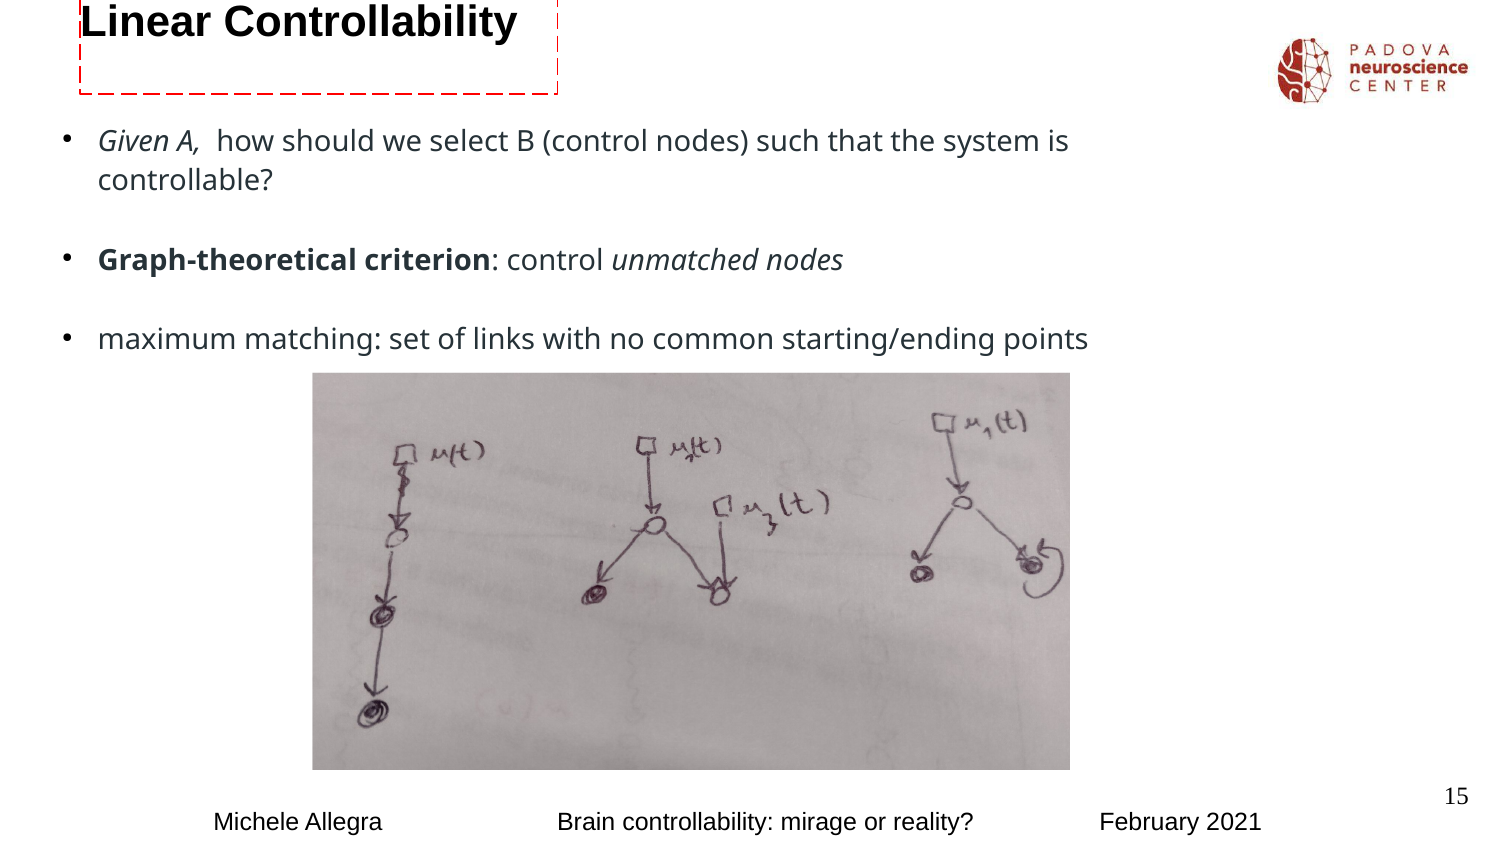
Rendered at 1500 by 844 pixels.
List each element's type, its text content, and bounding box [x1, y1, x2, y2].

picture [1268, 10, 1476, 123]
picture [312, 402, 1070, 770]
text_box Michele Allegra Brain controllability: mirage or reality? February 2021 [64, 794, 1415, 844]
text_box Given A, how should we select B (control nodes) such that the system is controllable? Graph-theoretical criterion: control unmatched nodes maximum matching: set of links with no common starting/ending points [47, 112, 1123, 402]
title Linear Controllability [80, 0, 558, 95]
slide_number <number> [1378, 779, 1469, 844]
